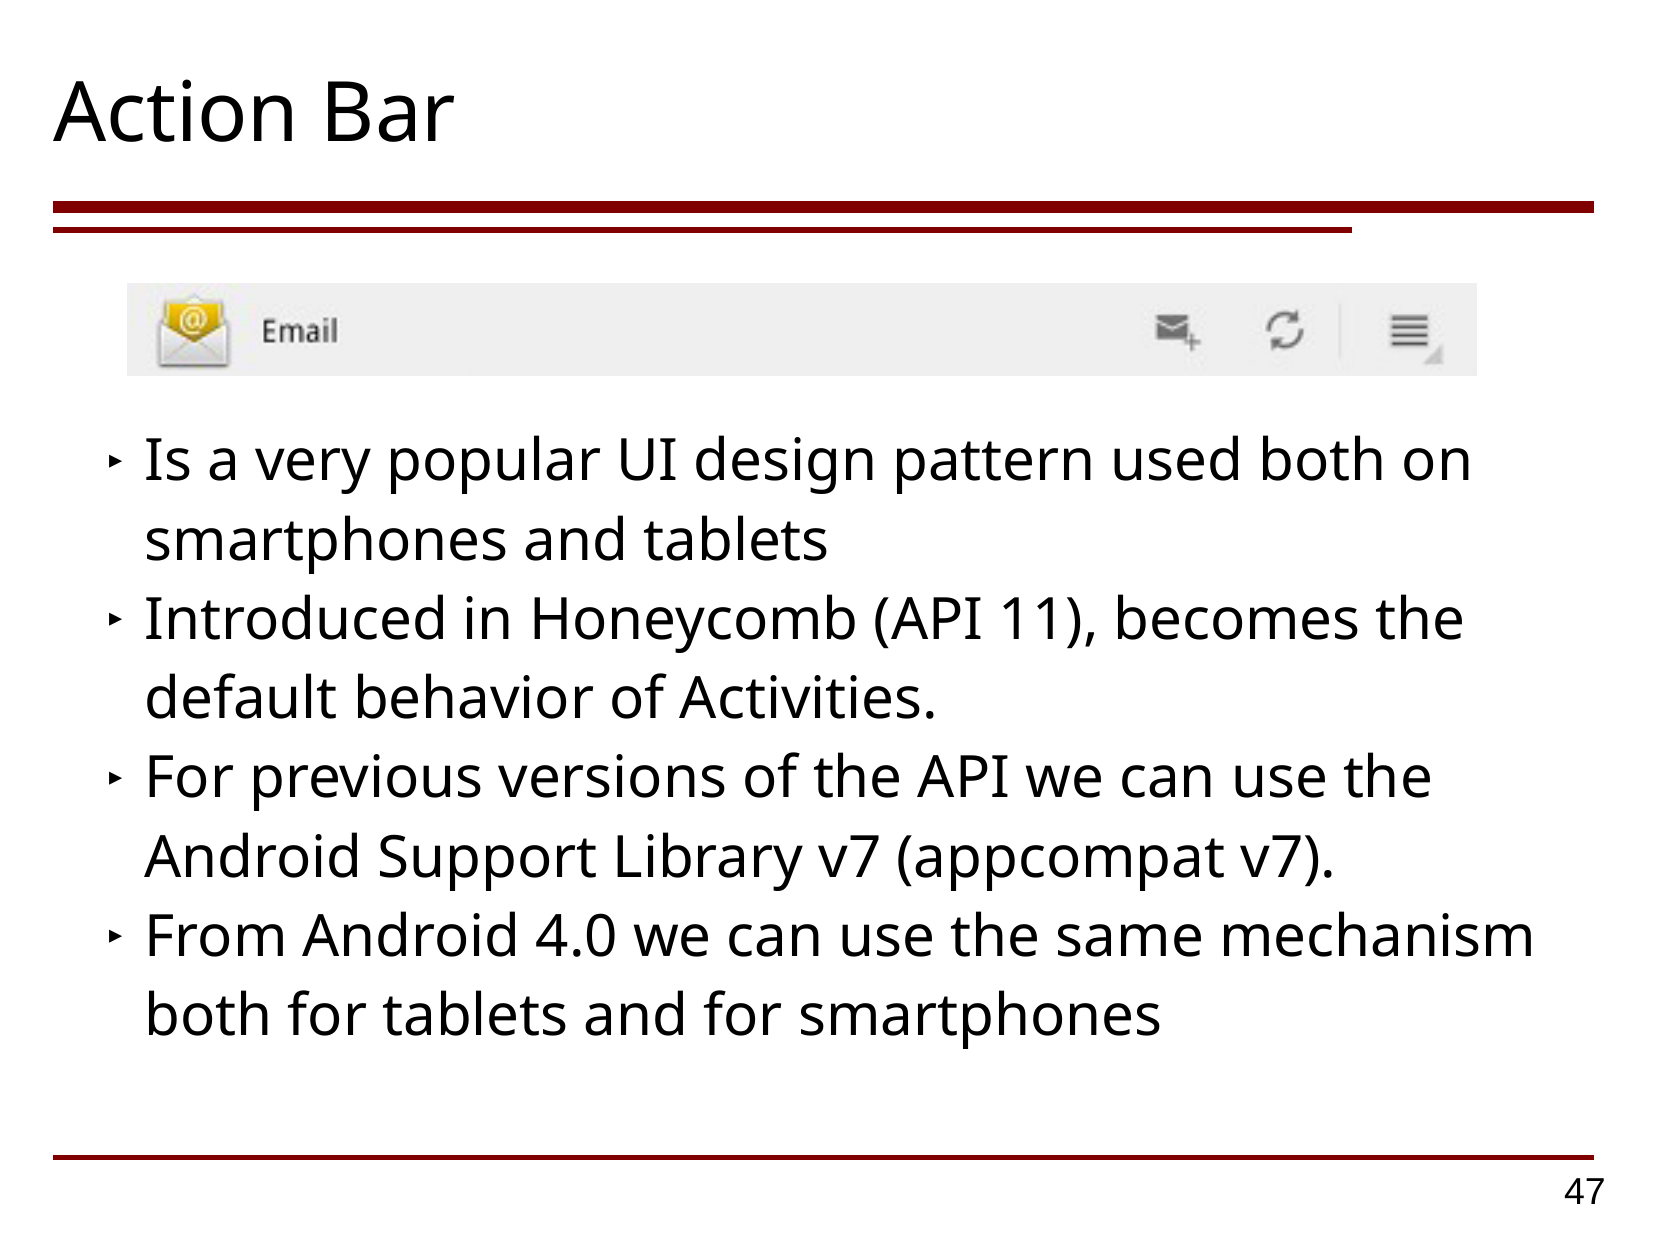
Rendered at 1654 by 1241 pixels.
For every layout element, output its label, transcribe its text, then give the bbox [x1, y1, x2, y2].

text_box Is a very popular UI design pattern used both on smartphones and tablets Introduced in Honeycomb (API 11), becomes the default behavior of Activities. For previous versions of the API we can use the Android Support Library v7 (appcompat v7). From Android 4.0 we can use the same mechanism both for tablets and for smartphones [59, 252, 1589, 1211]
text_box <número> [35, 1163, 1654, 1221]
picture [127, 283, 1477, 376]
subtitle Action Bar [53, 48, 1542, 172]
